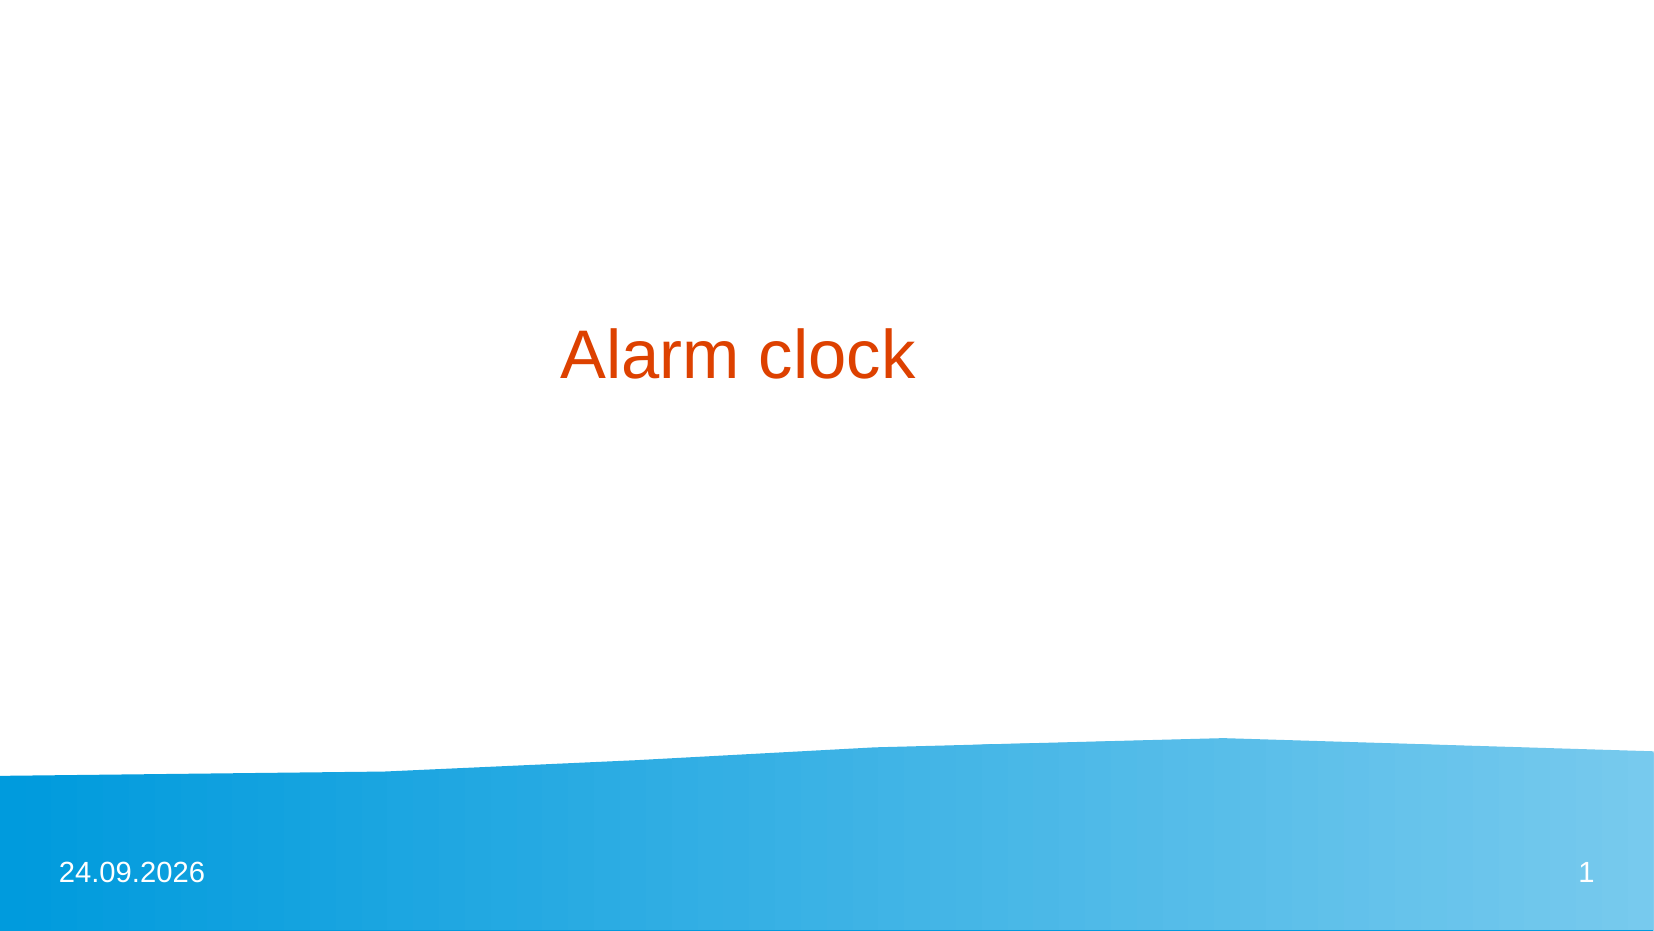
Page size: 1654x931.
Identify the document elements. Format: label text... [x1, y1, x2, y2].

title Alarm clock [0, 265, 1477, 443]
